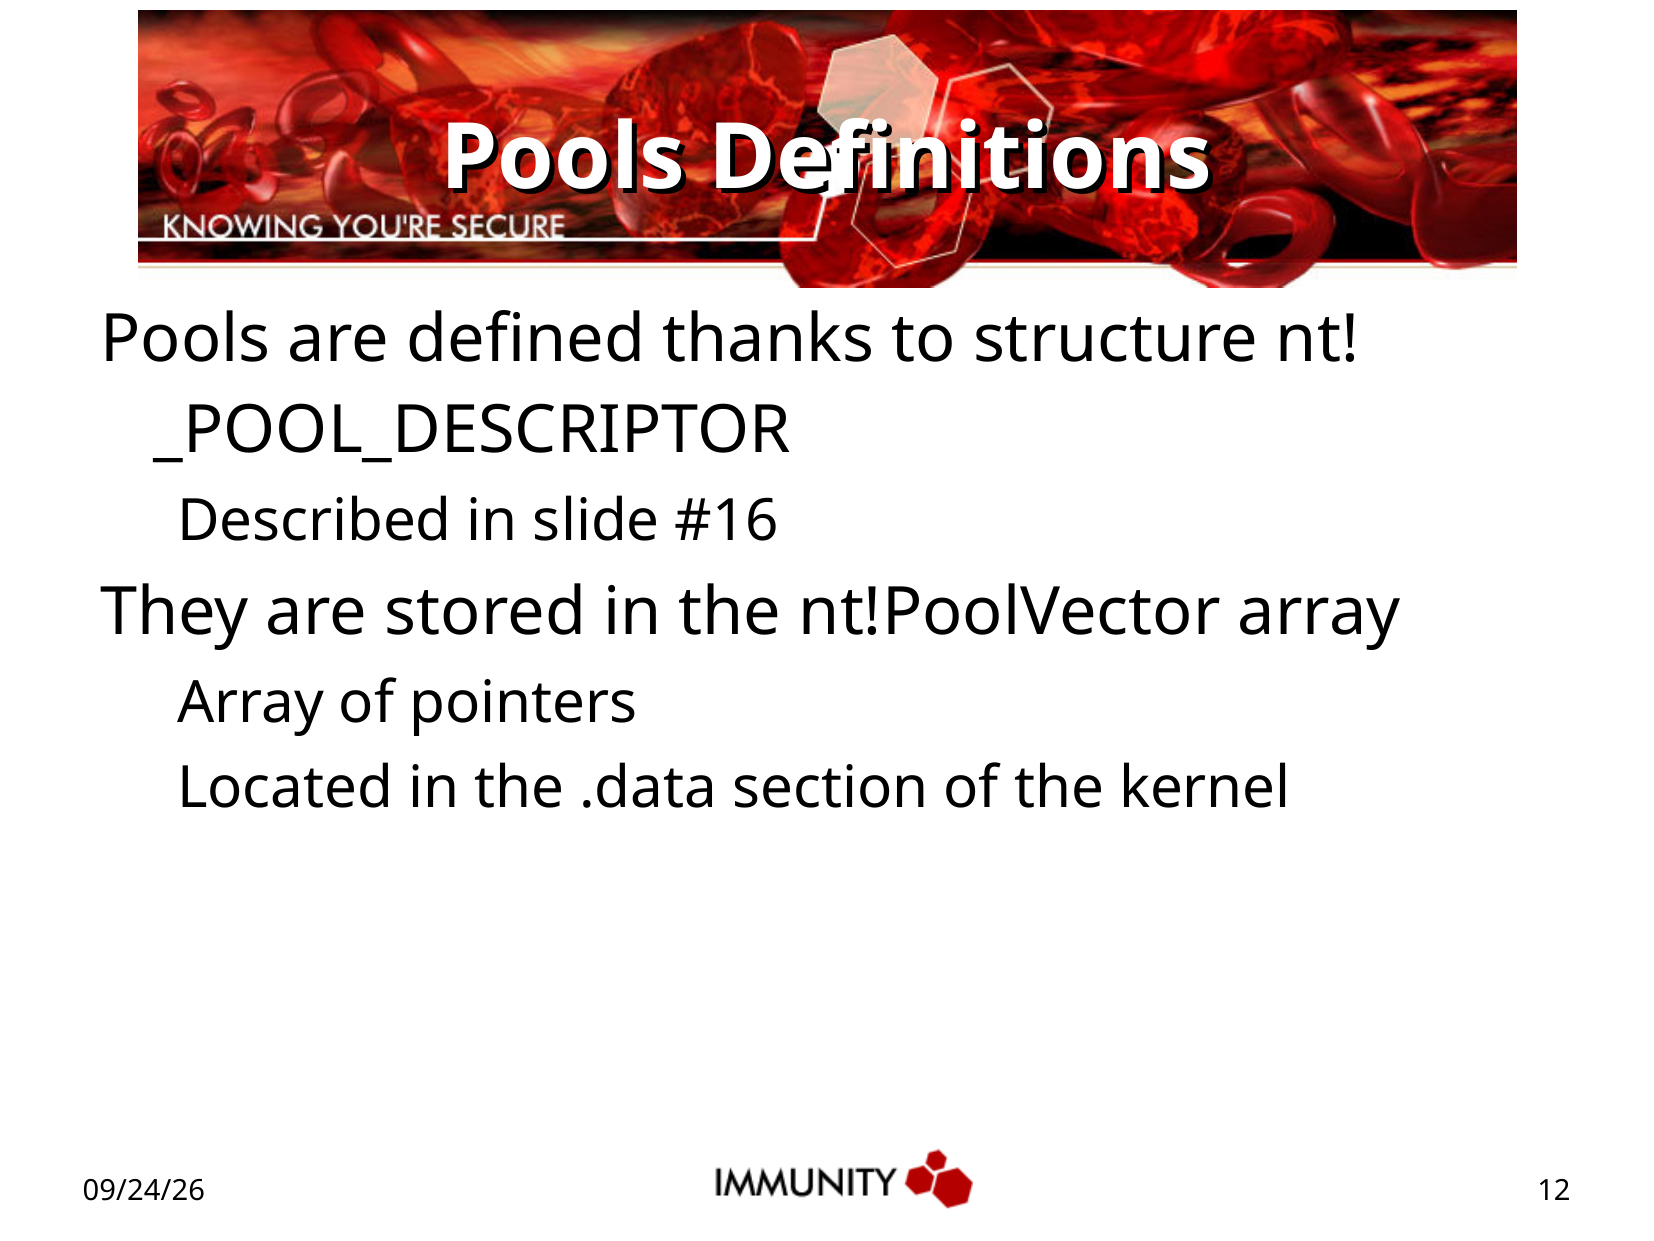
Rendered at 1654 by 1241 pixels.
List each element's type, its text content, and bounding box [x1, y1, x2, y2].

title Pools Definitions [82, 56, 1571, 250]
picture [138, 10, 1517, 56]
list Pools are defined thanks to structure nt!_POOL_DESCRIPTOR Described in slide #16 They are stored in the nt!PoolVector array Array of pointers Located in the .data section of the kernel [82, 290, 1571, 1094]
picture [694, 1130, 984, 1235]
picture [138, 250, 1517, 288]
